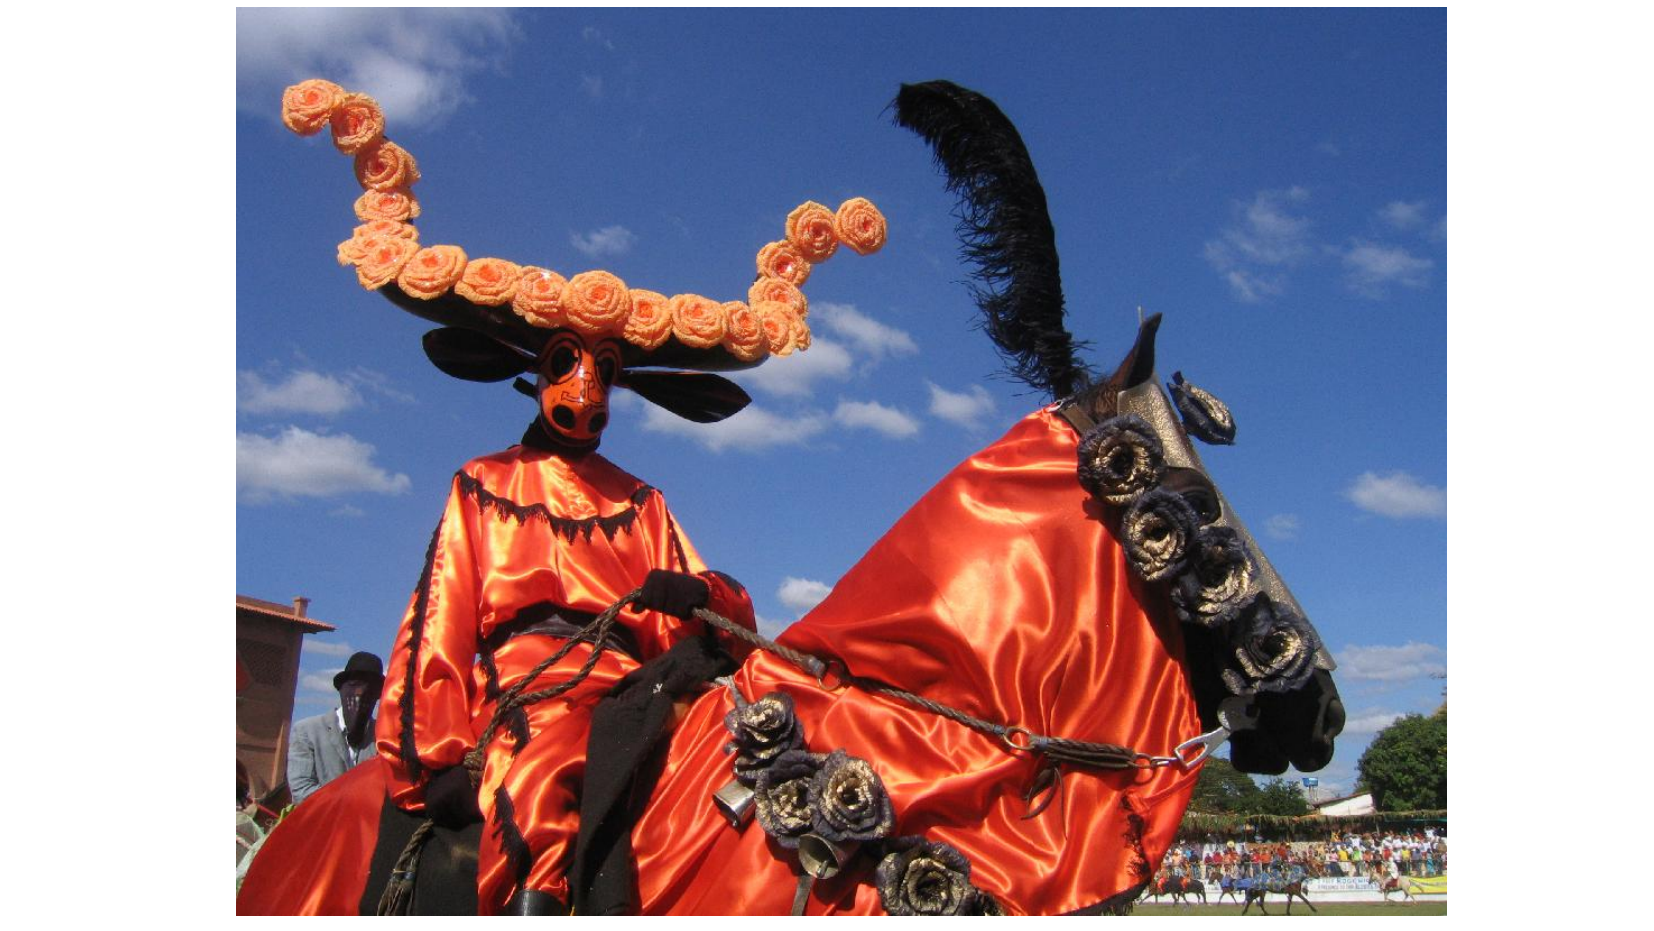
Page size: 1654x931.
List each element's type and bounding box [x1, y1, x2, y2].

picture [236, 7, 1447, 916]
